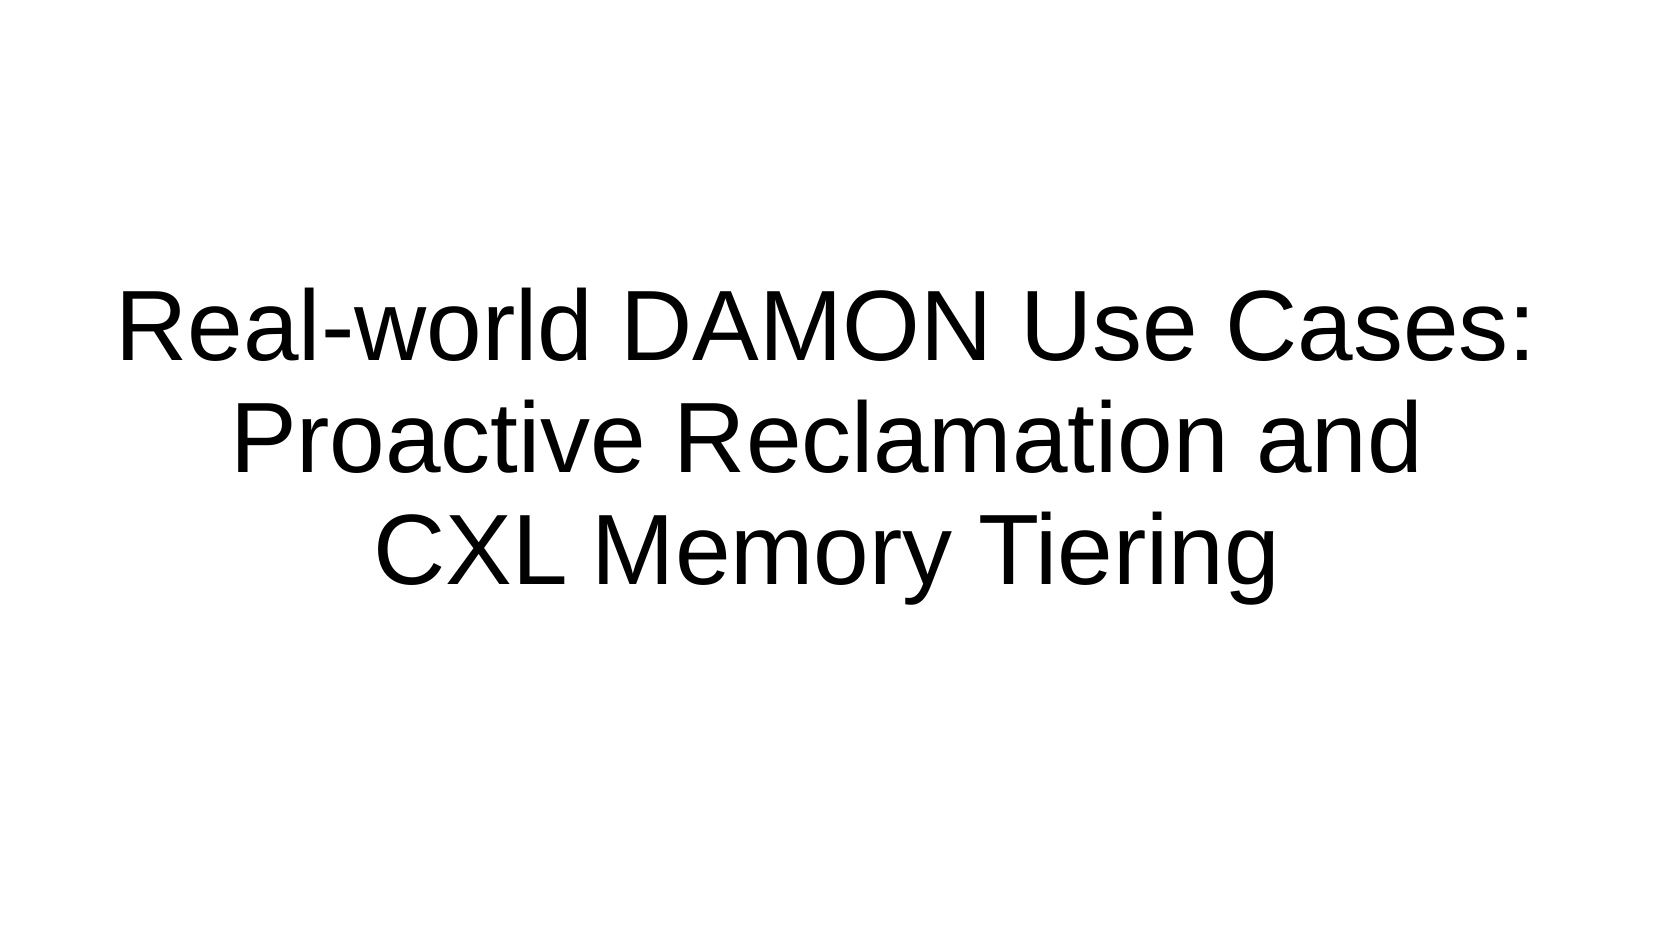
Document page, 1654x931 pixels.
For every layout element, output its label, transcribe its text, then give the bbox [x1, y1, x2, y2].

text_box Real-world DAMON Use Cases: Proactive Reclamation and CXL Memory Tiering [82, 108, 1571, 767]
